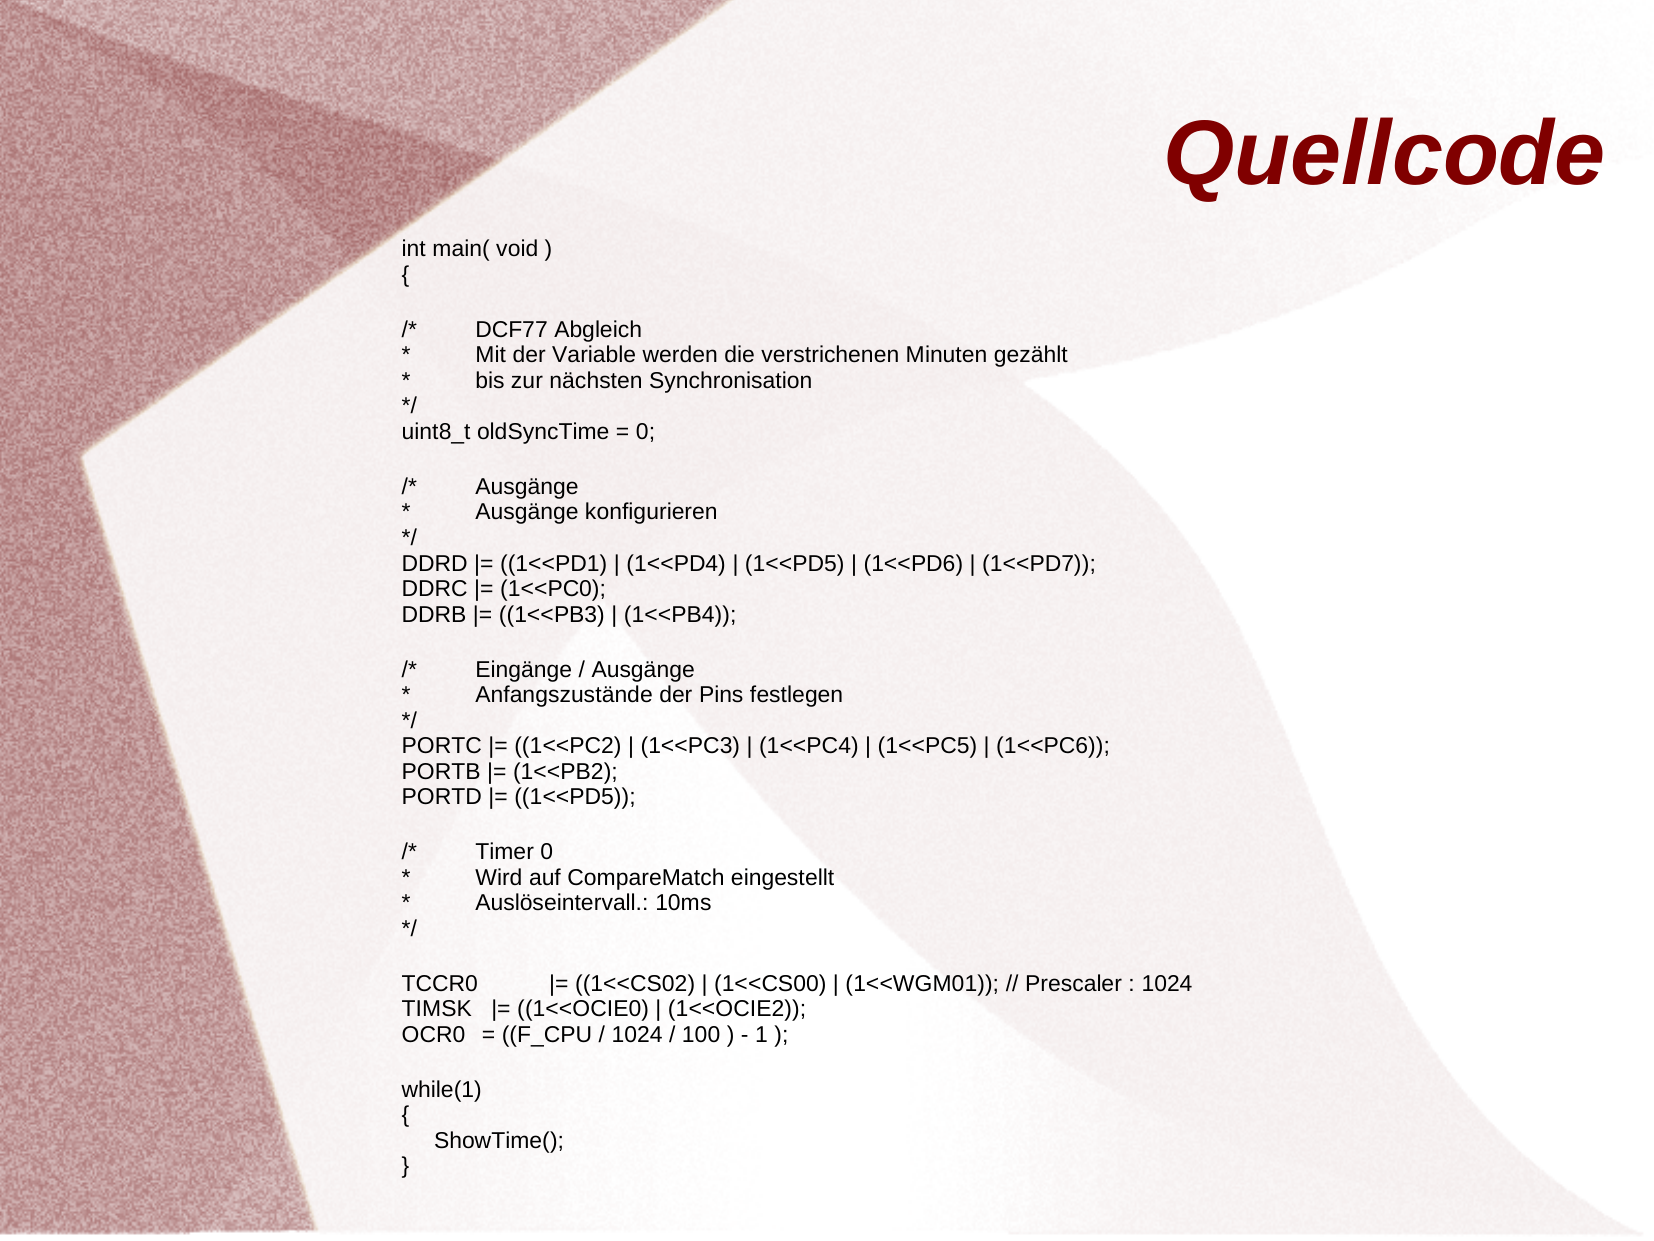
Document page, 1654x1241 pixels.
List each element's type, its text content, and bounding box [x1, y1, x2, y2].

picture [0, 0, 1654, 1241]
list int main( void ) { /* DCF77 Abgleich * Mit der Variable werden die verstrichenen Minuten gezählt * bis zur nächsten Synchronisation */ uint8_t oldSyncTime = 0; /* Ausgänge * Ausgänge konfigurieren */ DDRD |= ((1<<PD1) | (1<<PD4) | (1<<PD5) | (1<<PD6) | (1<<PD7)); DDRC |= (1<<PC0); DDRB |= ((1<<PB3) | (1<<PB4)); /* Eingänge / Ausgänge * Anfangszustände der Pins festlegen */ PORTC |= ((1<<PC2) | (1<<PC3) | (1<<PC4) | (1<<PC5) | (1<<PC6)); PORTB |= (1<<PB2); PORTD |= ((1<<PD5)); /* Timer 0 * Wird auf CompareMatch eingestellt * Auslöseintervall.: 10ms */ TCCR0 |= ((1<<CS02) | (1<<CS00) | (1<<WGM01)); // Prescaler : 1024 TIMSK |= ((1<<OCIE0) | (1<<OCIE2)); OCR0 = ((F_CPU / 1024 / 100 ) - 1 ); while(1) { ShowTime(); } [330, 236, 1601, 1217]
title Quellcode [596, 49, 1607, 257]
